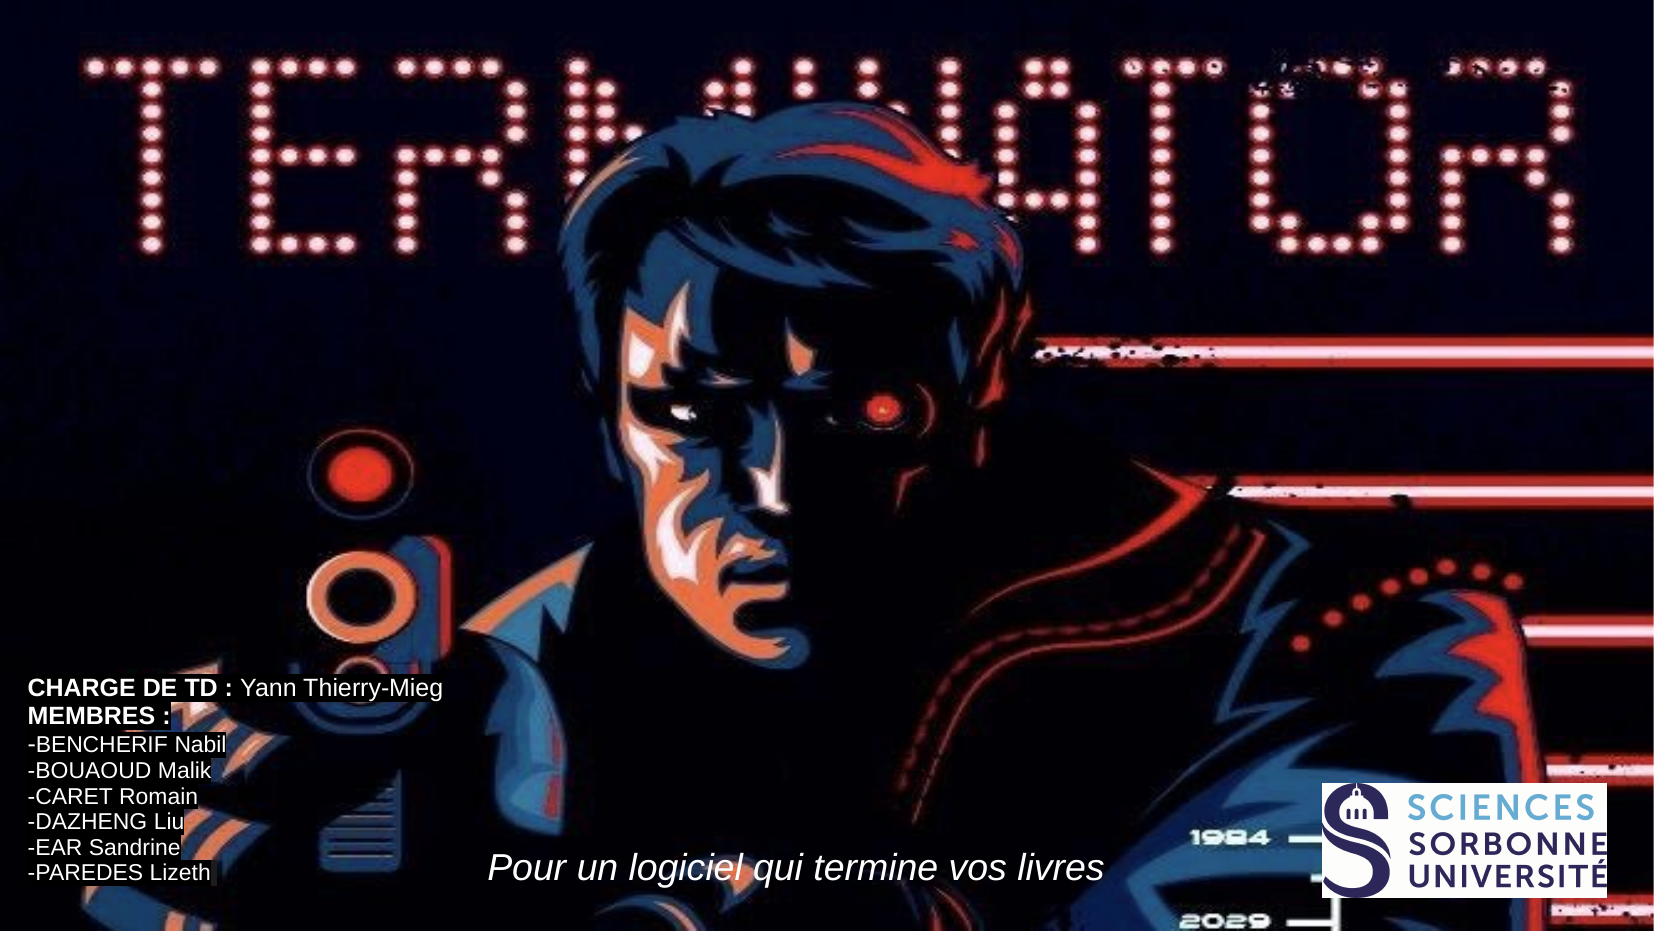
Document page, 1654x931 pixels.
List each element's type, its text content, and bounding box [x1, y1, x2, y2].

picture [0, 0, 1654, 931]
text_box Pour un logiciel qui termine vos livres [472, 839, 1602, 931]
subtitle CHARGE DE TD : Yann Thierry-Mieg MEMBRES : -BENCHERIF Nabil -BOUAOUD Malik -CARET Romain -DAZHENG Liu -EAR Sandrine -PAREDES Lizeth [27, 179, 1516, 931]
